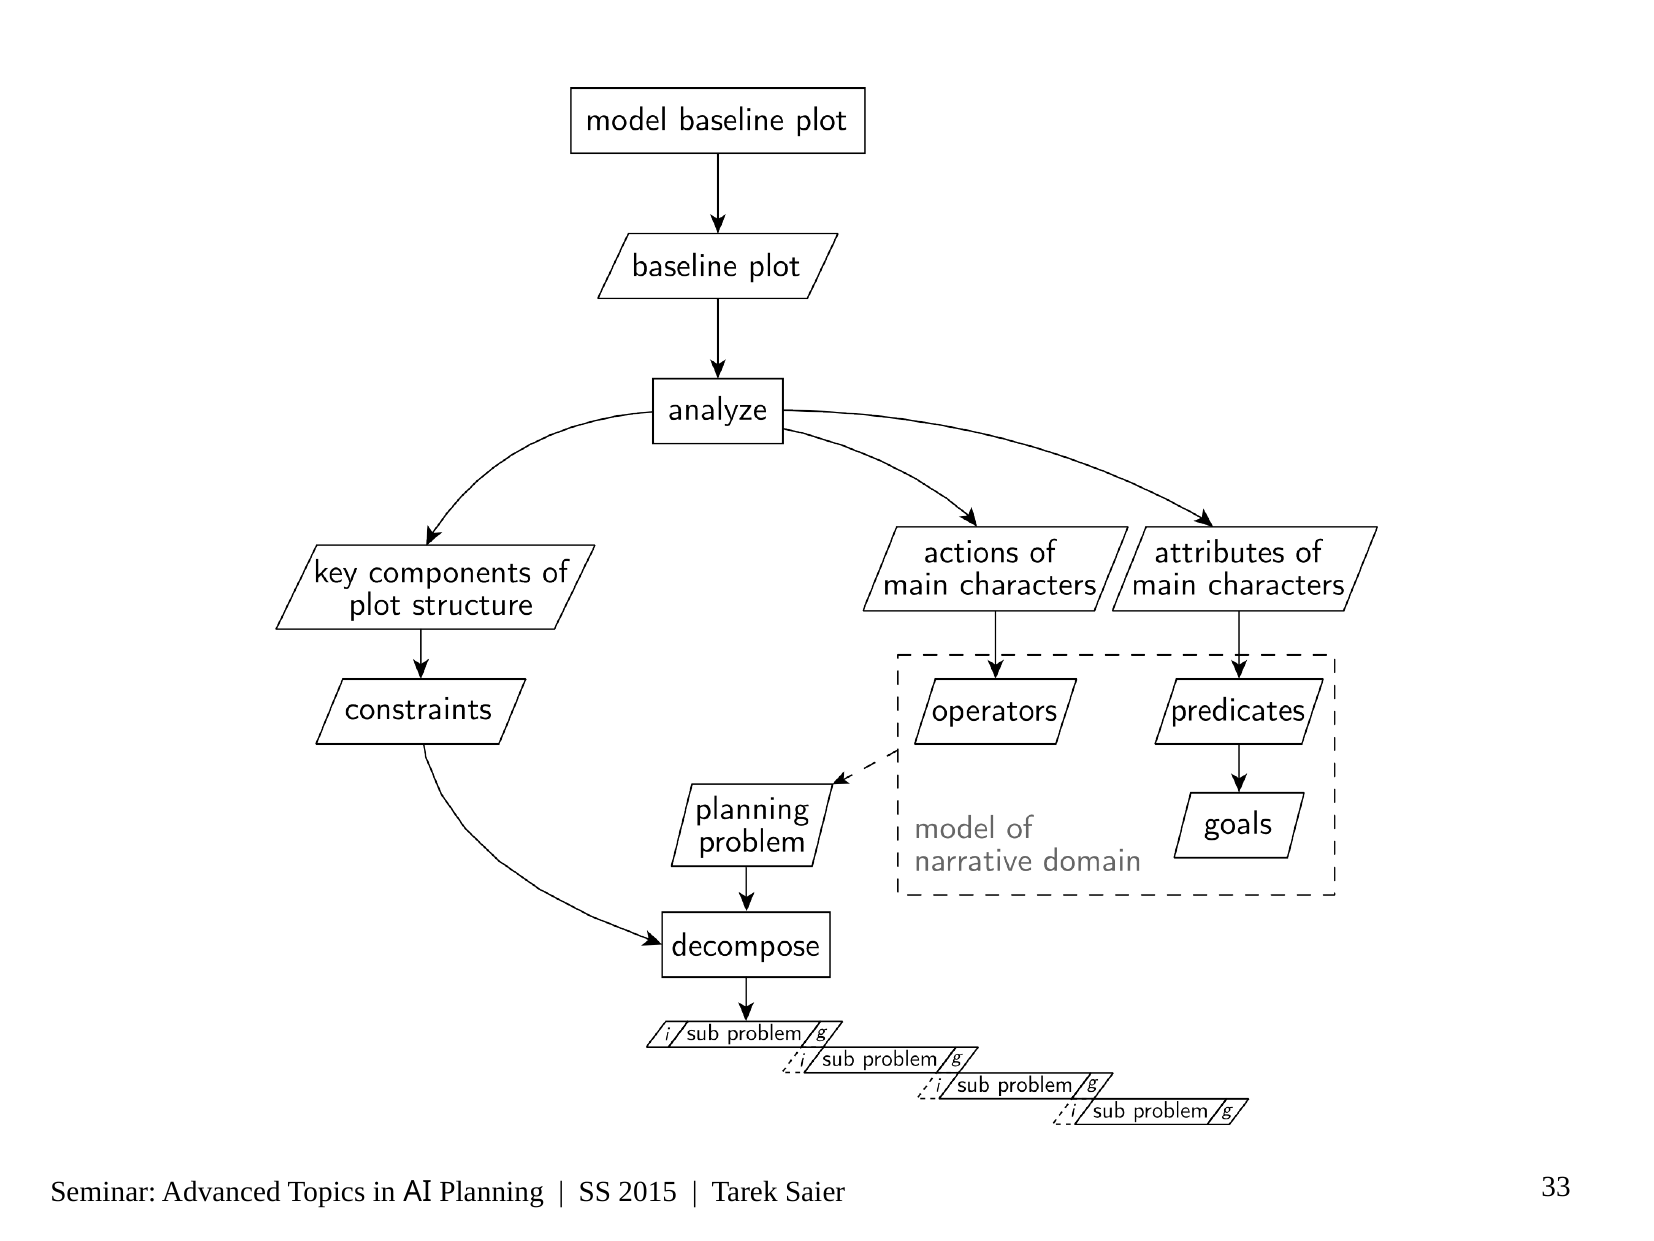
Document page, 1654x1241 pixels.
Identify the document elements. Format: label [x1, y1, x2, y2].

picture [275, 87, 1378, 1125]
text_box [60, 30, 1606, 1141]
